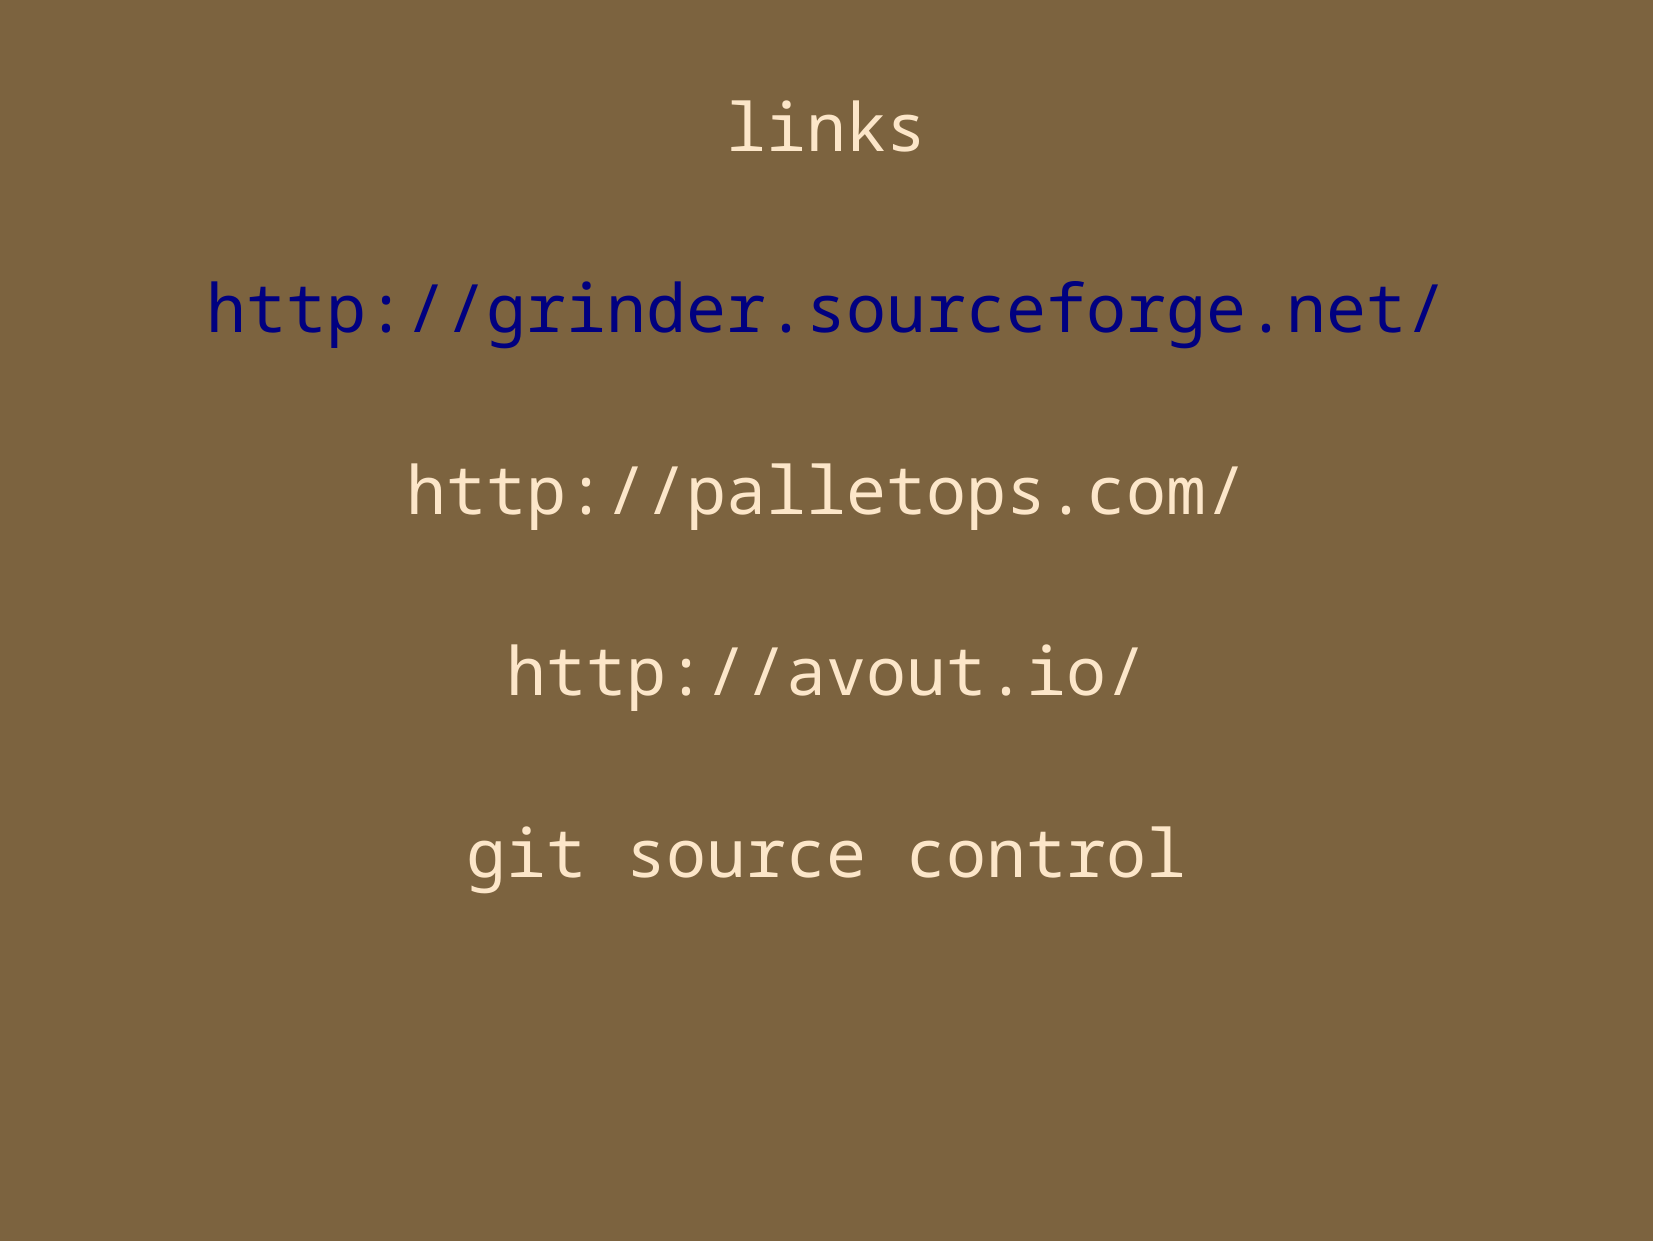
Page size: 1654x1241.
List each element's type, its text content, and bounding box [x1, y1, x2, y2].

subtitle links http://grinder.sourceforge.net/ http://palletops.com/ http://avout.io/ git source control [82, 49, 1571, 1109]
